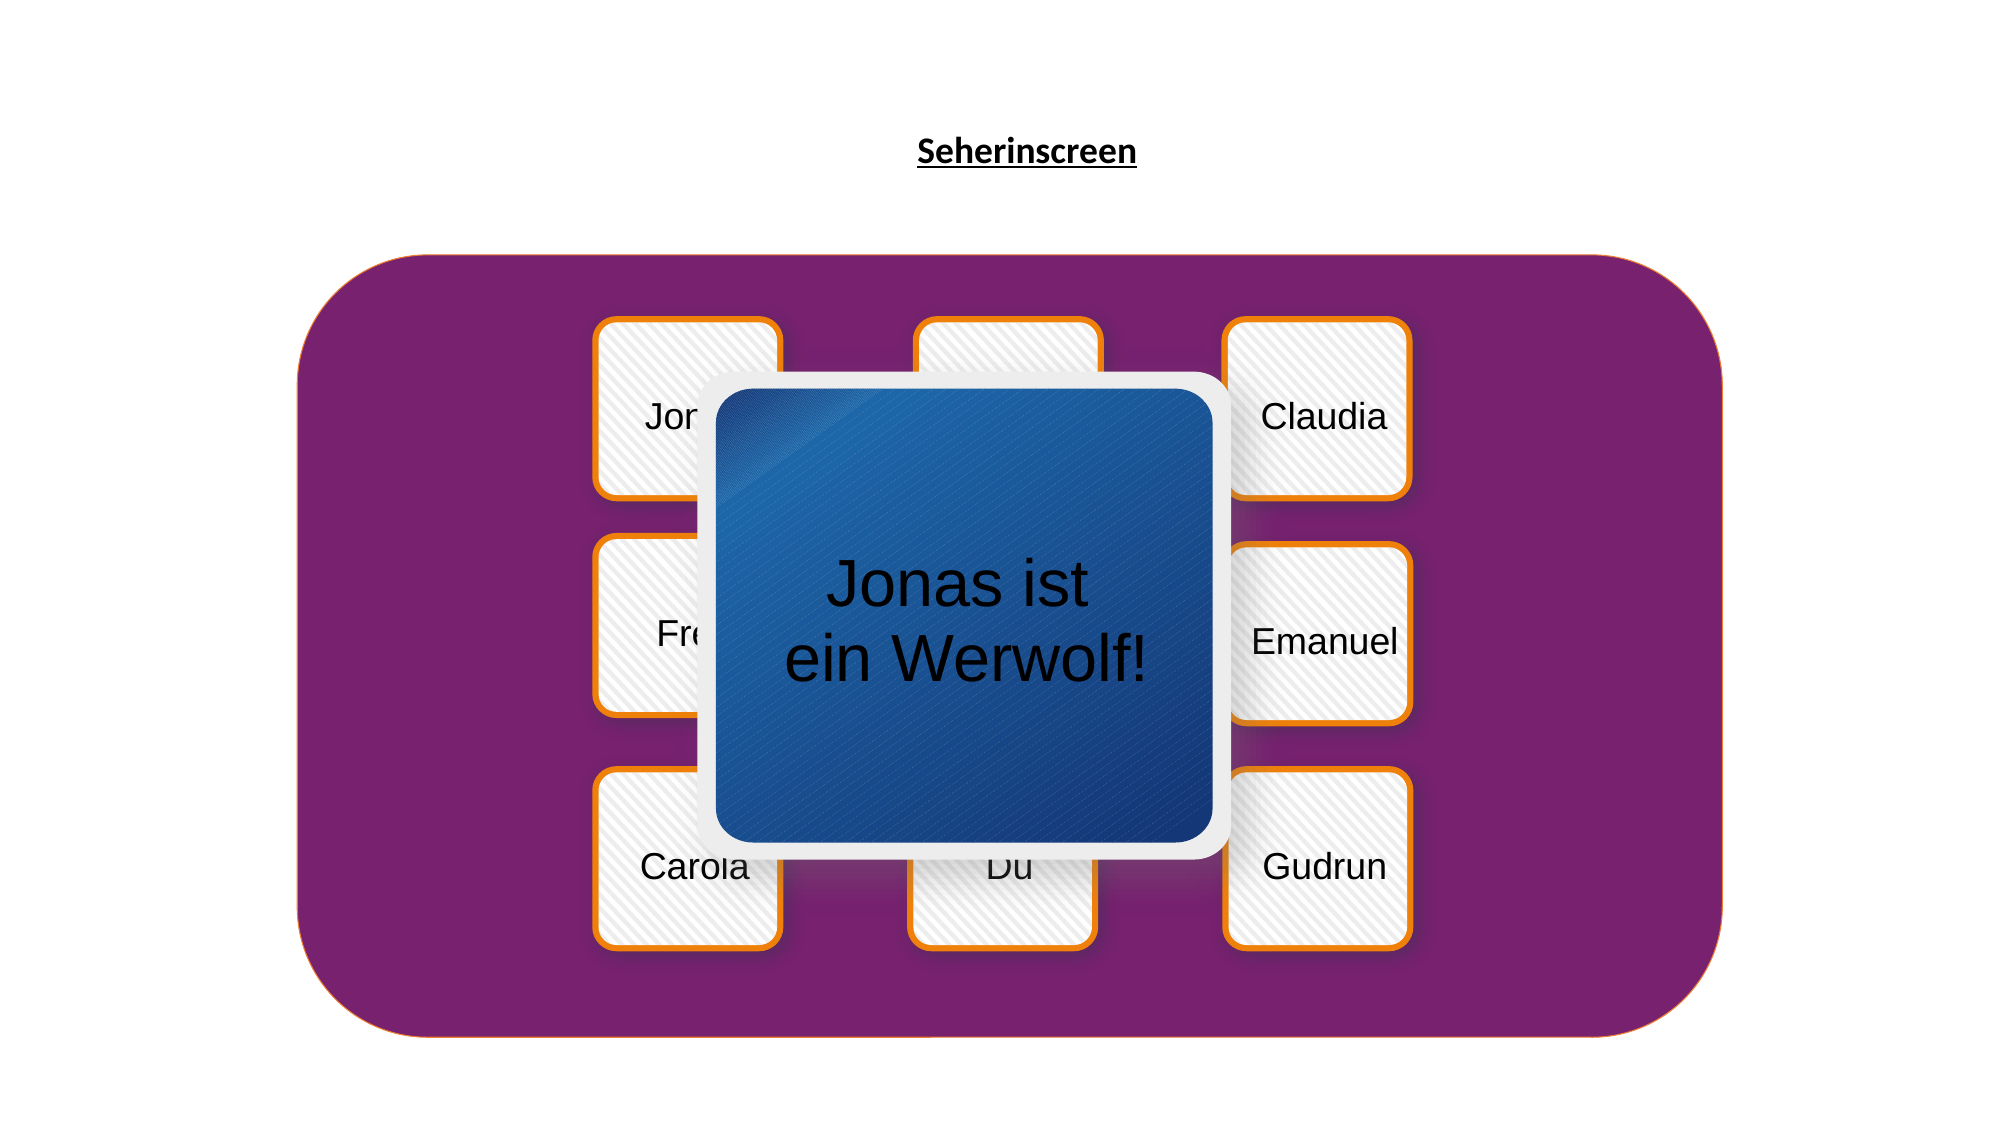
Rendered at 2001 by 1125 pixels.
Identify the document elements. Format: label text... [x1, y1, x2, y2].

text_box Seherinscreen [795, 118, 1261, 179]
text_box [297, 254, 1723, 1038]
picture [570, 293, 1450, 991]
